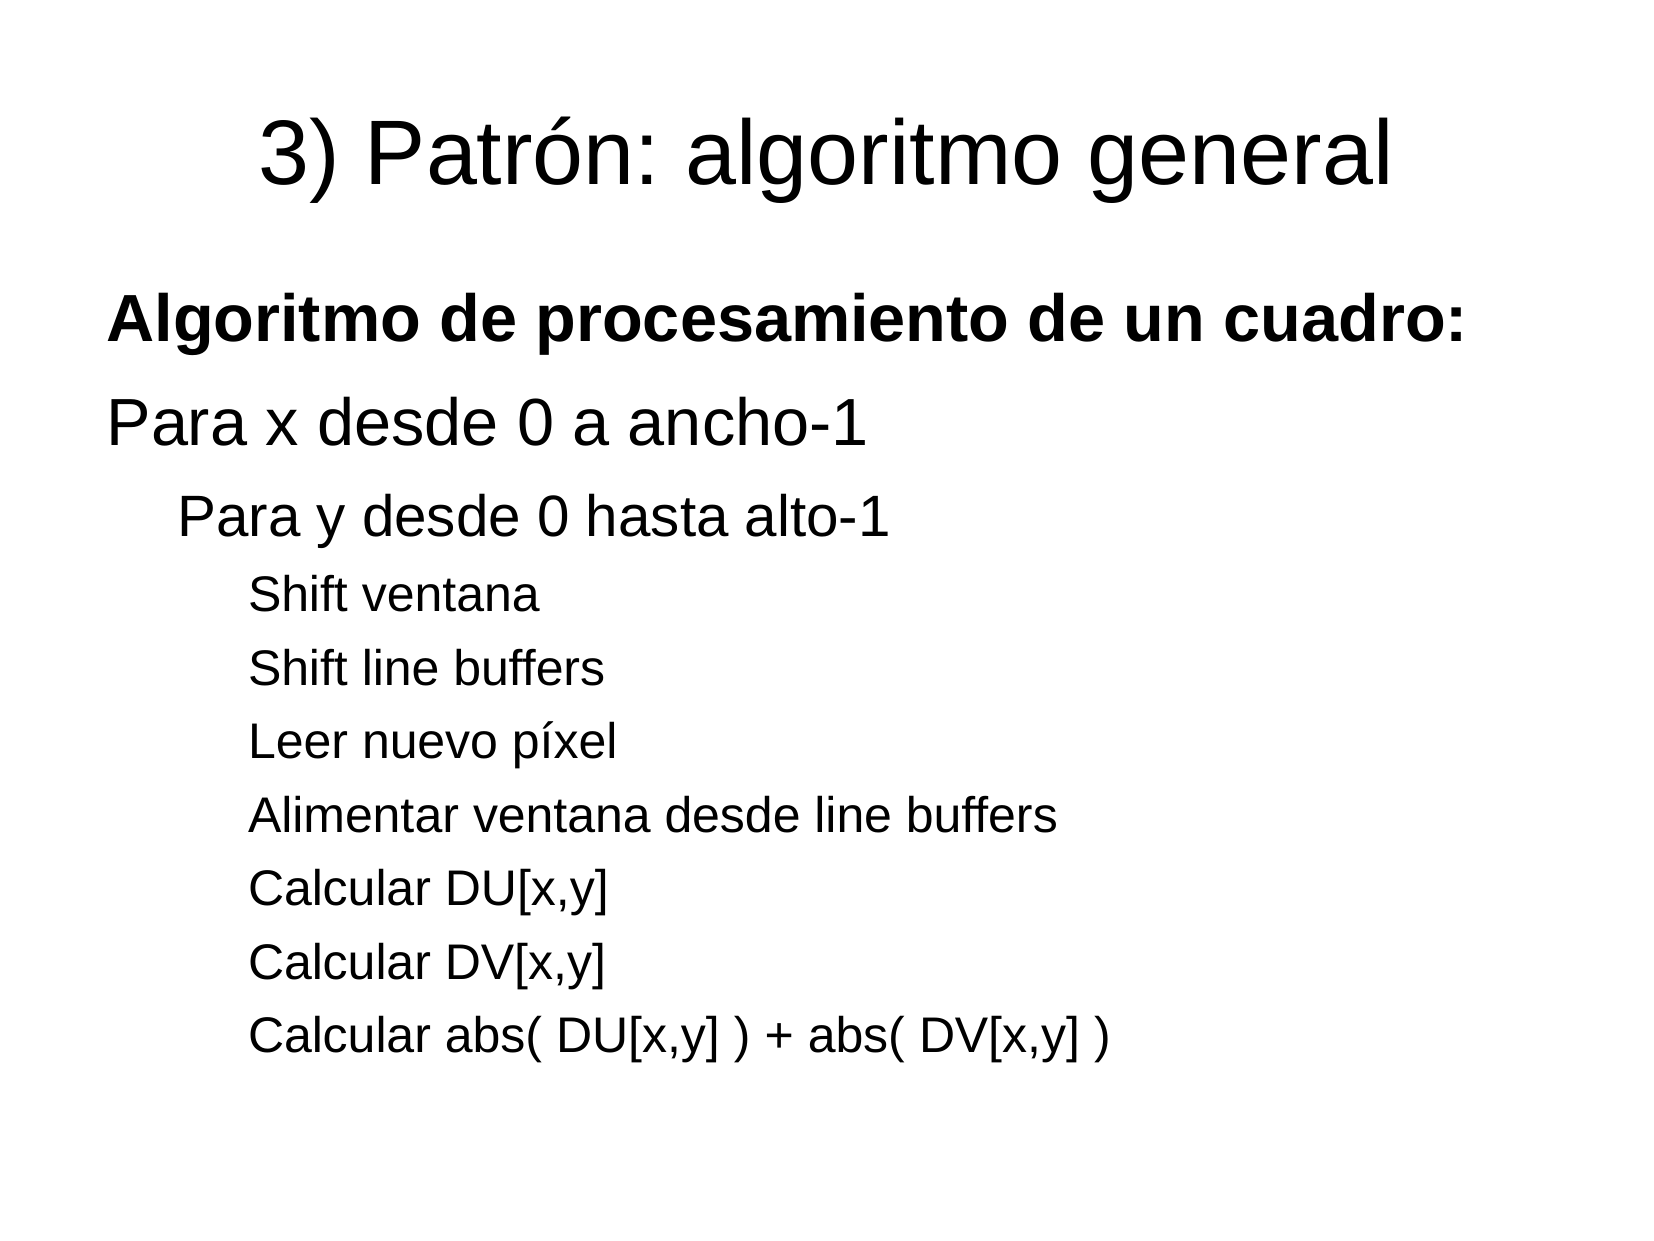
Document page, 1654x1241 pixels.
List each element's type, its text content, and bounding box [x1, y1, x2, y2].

list Algoritmo de procesamiento de un cuadro: Para x desde 0 a ancho-1 Para y desde 0 hasta alto-1 Shift ventana Shift line buffers Leer nuevo píxel Alimentar ventana desde line buffers Calcular DU[x,y] Calcular DV[x,y] Calcular abs( DU[x,y] ) + abs( DV[x,y] ) [35, 281, 1571, 1208]
title 3) Patrón: algoritmo general [82, 49, 1571, 257]
